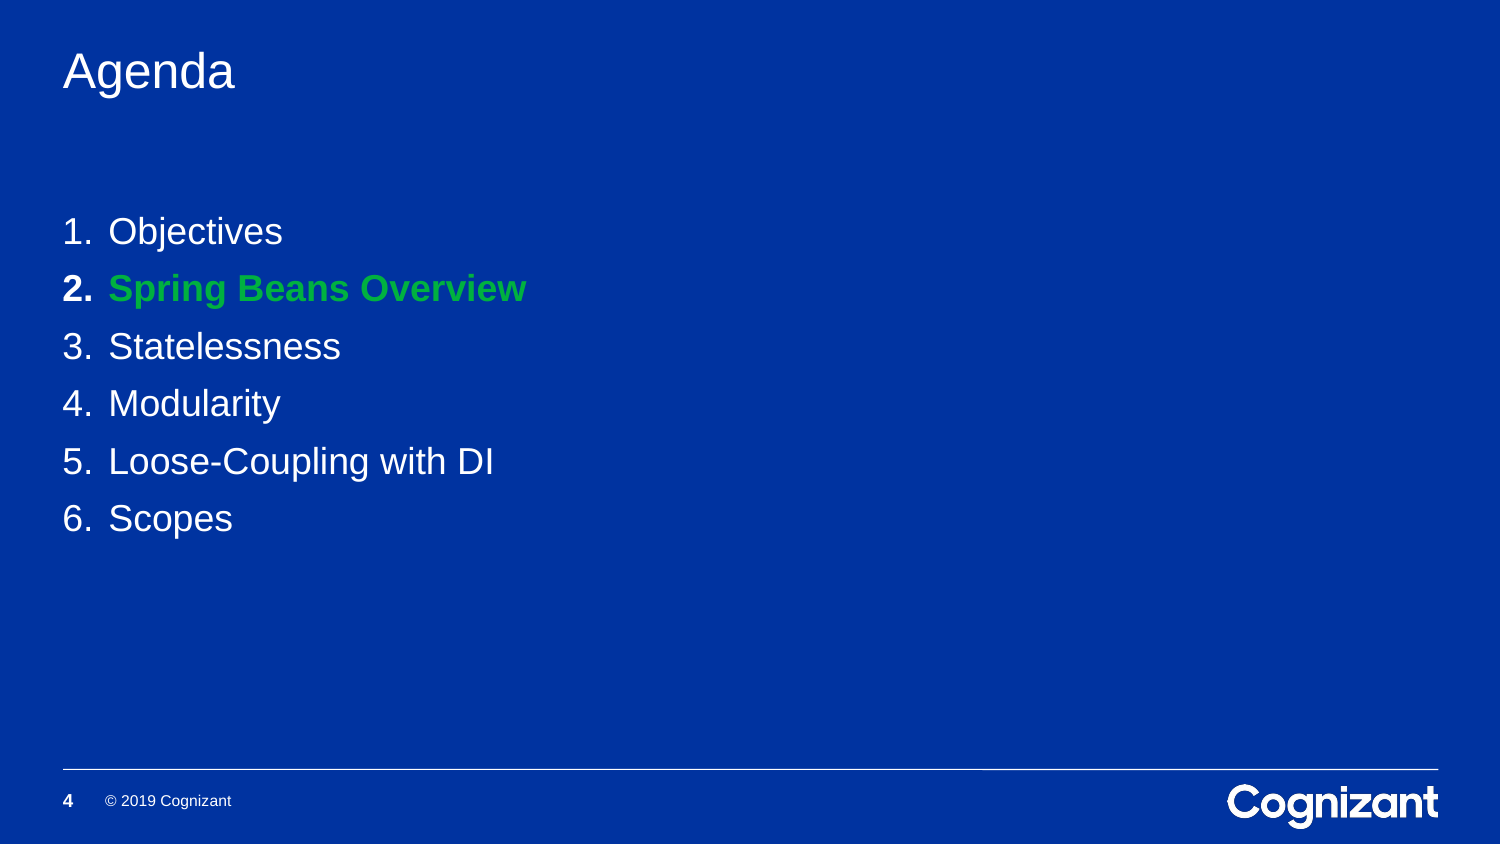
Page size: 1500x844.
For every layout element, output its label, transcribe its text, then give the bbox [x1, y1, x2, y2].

text_box Agenda [62, 44, 1439, 175]
text_box Agenda [73, 58, 85, 74]
text_box Objectives Spring Beans Overview Statelessness Modularity Loose-Coupling with DI Scopes [61, 206, 1438, 751]
text_box <number> [63, 787, 101, 813]
picture [1227, 784, 1438, 829]
text_box © 2019 Cognizant [104, 787, 855, 813]
